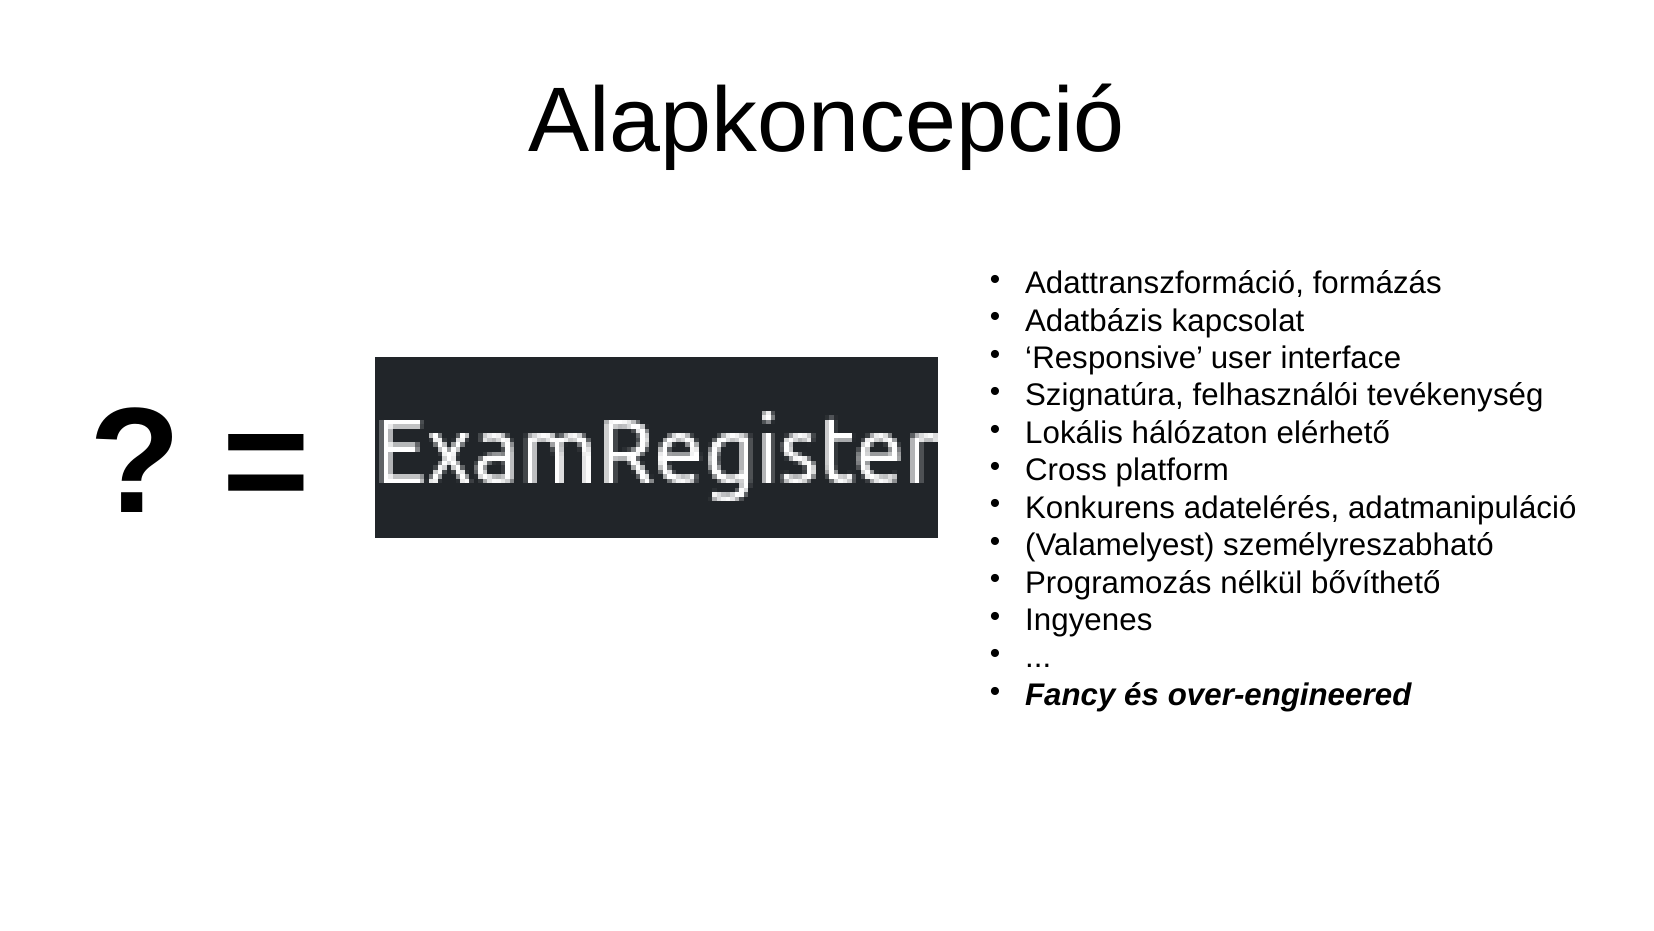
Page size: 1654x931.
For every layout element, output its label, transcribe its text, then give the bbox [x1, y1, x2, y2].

title Alapkoncepció [82, 37, 1571, 193]
text_box Adattranszformáció, formázás Adatbázis kapcsolat ‘Responsive’ user interface Szignatúra, felhasználói tevékenység Lokális hálózaton elérhető Cross platform Konkurens adatelérés, adatmanipuláció (Valamelyest) személyreszabható Programozás nélkül bővíthető Ingyenes ... Fancy és over-engineered [975, 254, 1654, 652]
text_box ? = [74, 355, 413, 538]
picture [375, 357, 938, 538]
